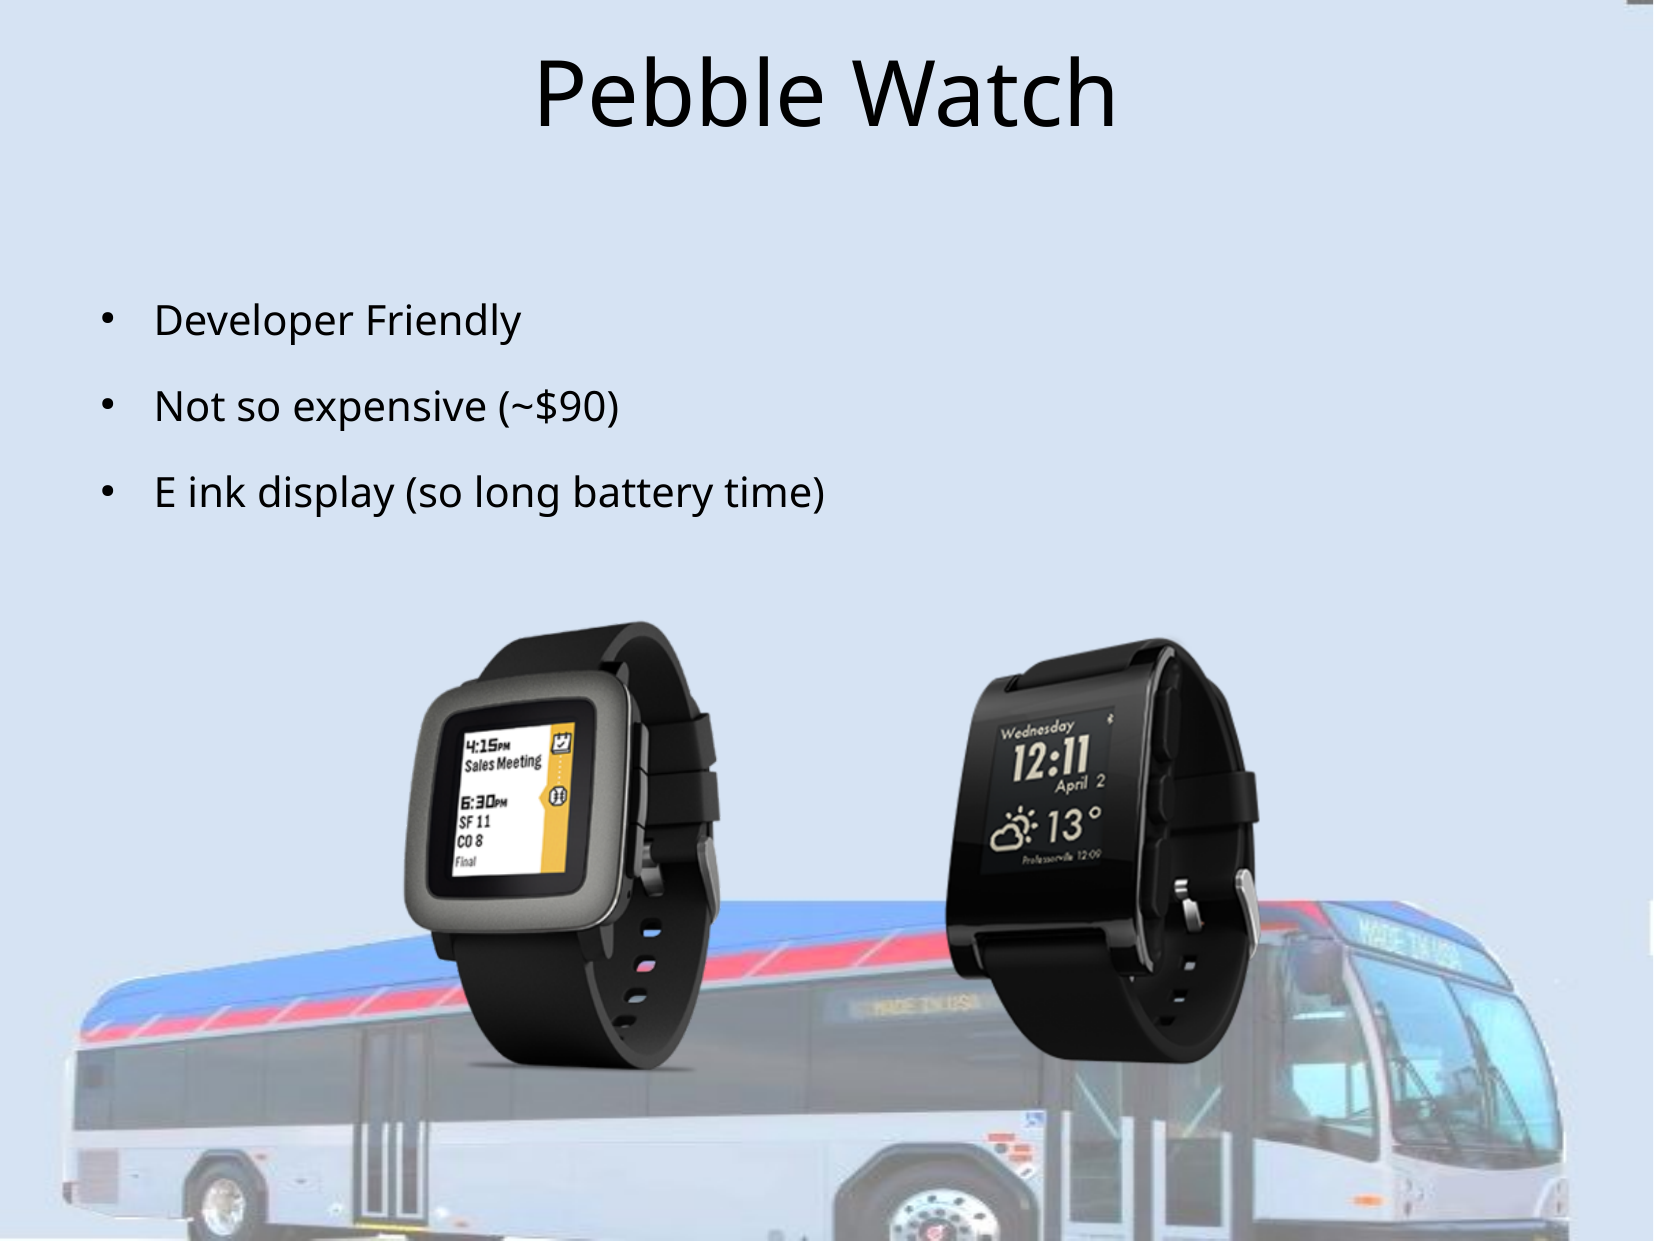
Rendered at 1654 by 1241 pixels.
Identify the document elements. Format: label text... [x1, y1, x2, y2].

list Developer Friendly Not so expensive (~$90) E ink display (so long battery time) [82, 290, 1571, 1010]
title Pebble Watch [82, 45, 1571, 261]
picture [0, 0, 1654, 1241]
